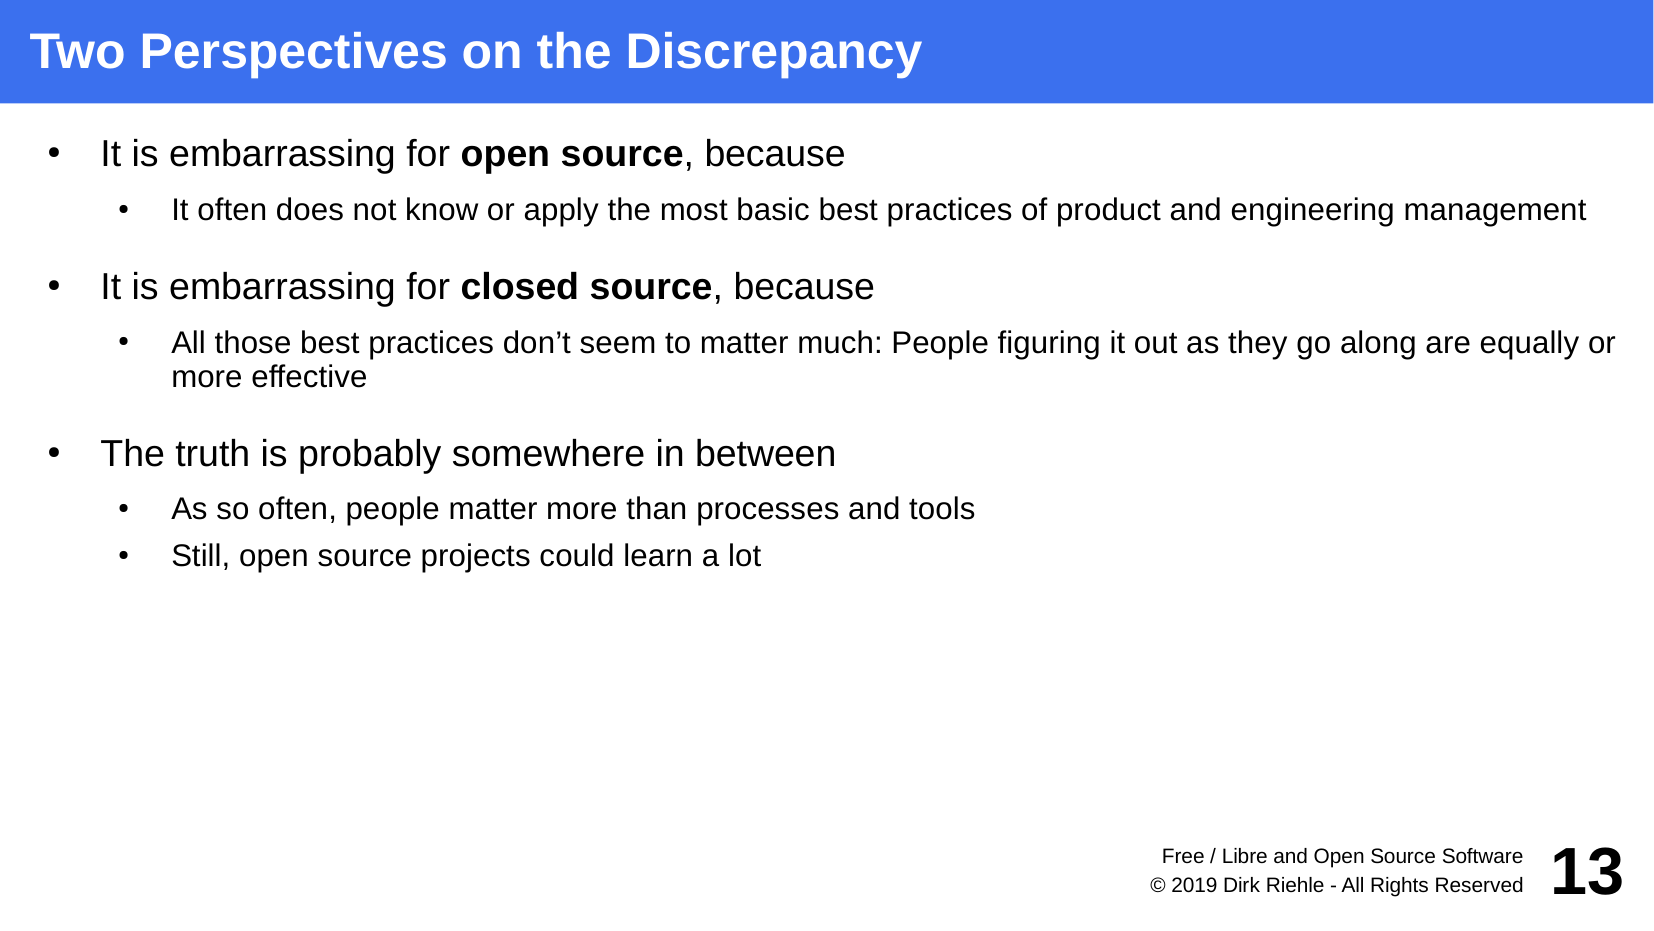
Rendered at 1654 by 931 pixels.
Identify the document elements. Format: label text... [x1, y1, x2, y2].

title Two Perspectives on the Discrepancy [0, 0, 1654, 104]
list It is embarrassing for open source, because It often does not know or apply the most basic best practices of product and engineering management It is embarrassing for closed source, because All those best practices don’t seem to matter much: People figuring it out as they go along are equally or more effective The truth is probably somewhere in between As so often, people matter more than processes and tools Still, open source projects could learn a lot [29, 132, 1625, 813]
